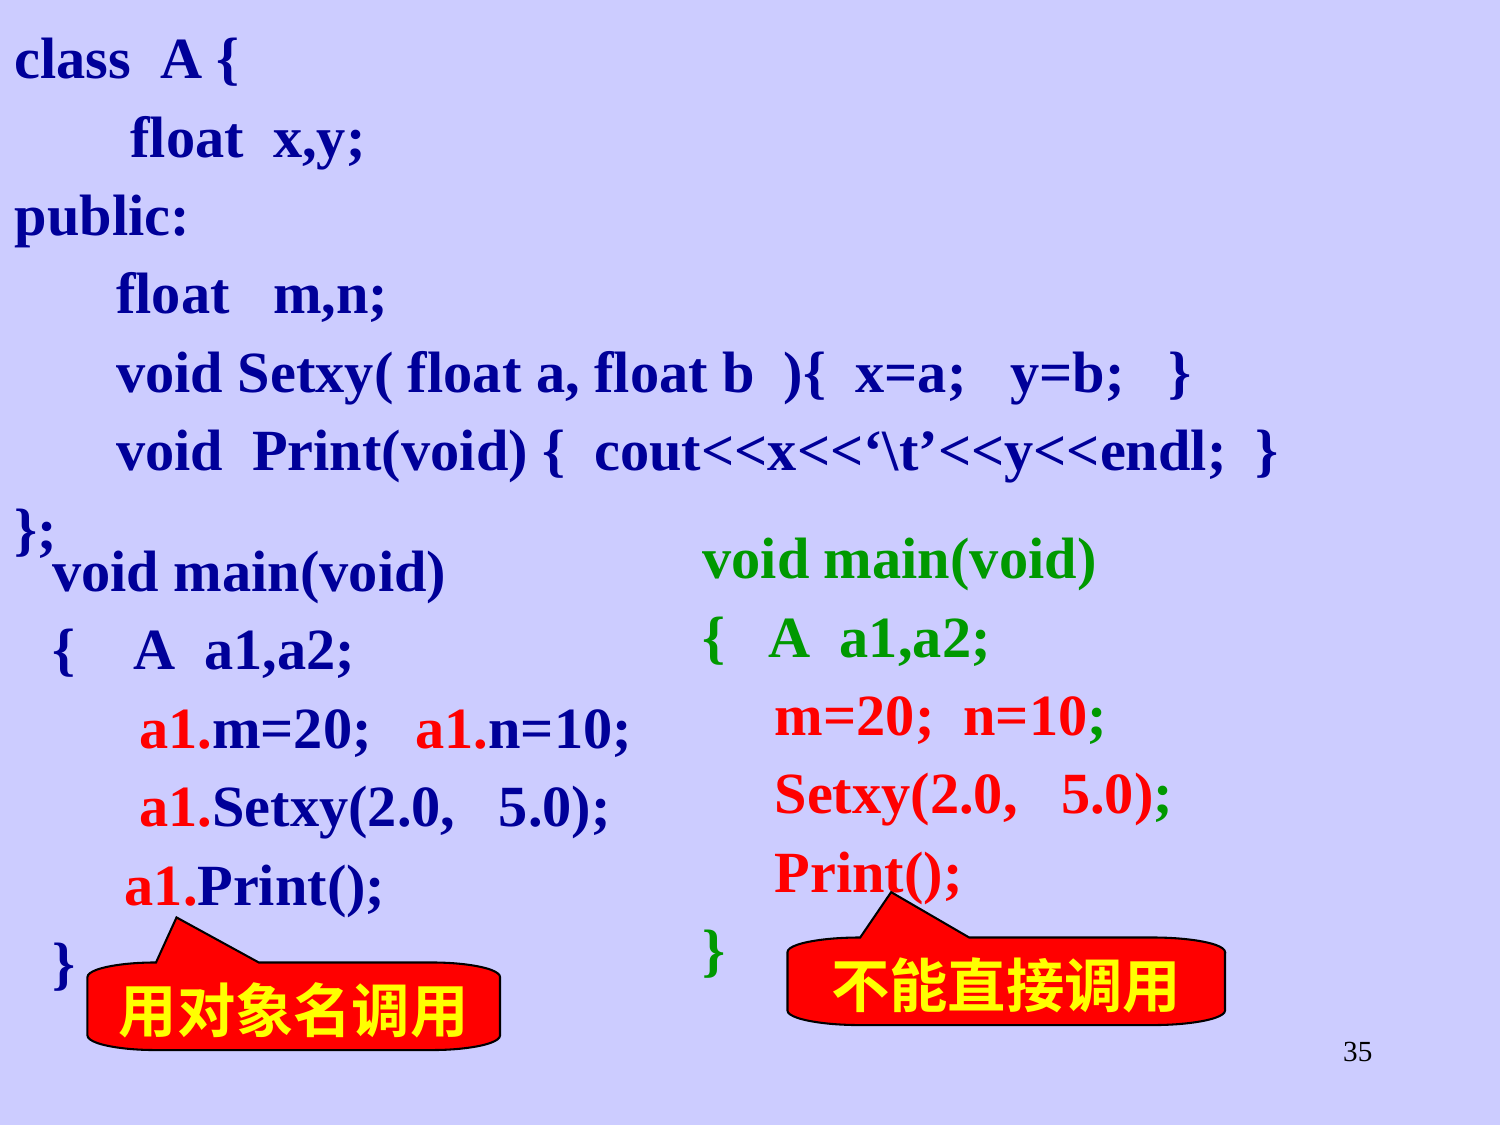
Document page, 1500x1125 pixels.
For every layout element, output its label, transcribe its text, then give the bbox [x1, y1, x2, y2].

text_box class A { float x,y; public: float m,n; void Setxy( float a, float b ){ x=a; y=b; } void Print(void) { cout<<x<<‘\t’<<y<<endl; } }; [0, 37, 1388, 566]
text_box <编号> [1074, 1025, 1388, 1101]
text_box void main(void) { A a1,a2; m=20; n=10; Setxy(2.0, 5.0); Print(); } [687, 537, 1351, 988]
text_box 用对象名调用 [87, 917, 501, 1051]
text_box 不能直接调用 [787, 892, 1226, 1026]
text_box void main(void) { A a1,a2; a1.m=20; a1.n=10; a1.Setxy(2.0, 5.0); a1.Print(); } [37, 549, 776, 1000]
